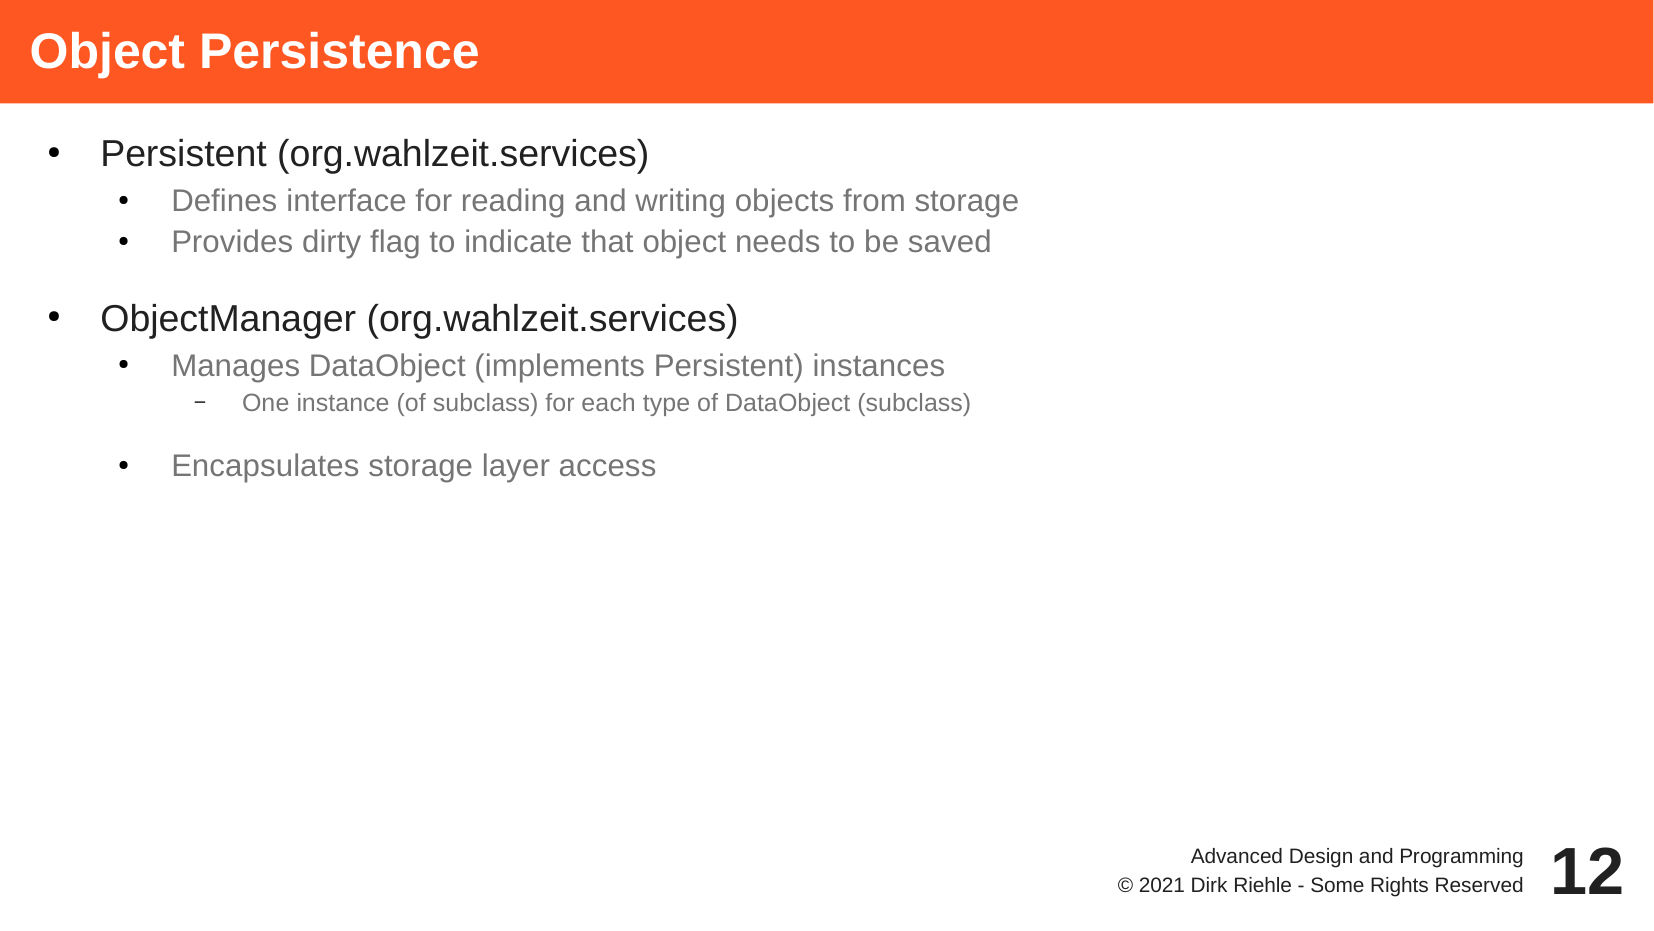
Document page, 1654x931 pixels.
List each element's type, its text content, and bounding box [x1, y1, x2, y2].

list Persistent (org.wahlzeit.services) Defines interface for reading and writing objects from storage Provides dirty flag to indicate that object needs to be saved ObjectManager (org.wahlzeit.services) Manages DataObject (implements Persistent) instances One instance (of subclass) for each type of DataObject (subclass) Encapsulates storage layer access [29, 132, 1625, 813]
title Object Persistence [0, 0, 1654, 104]
